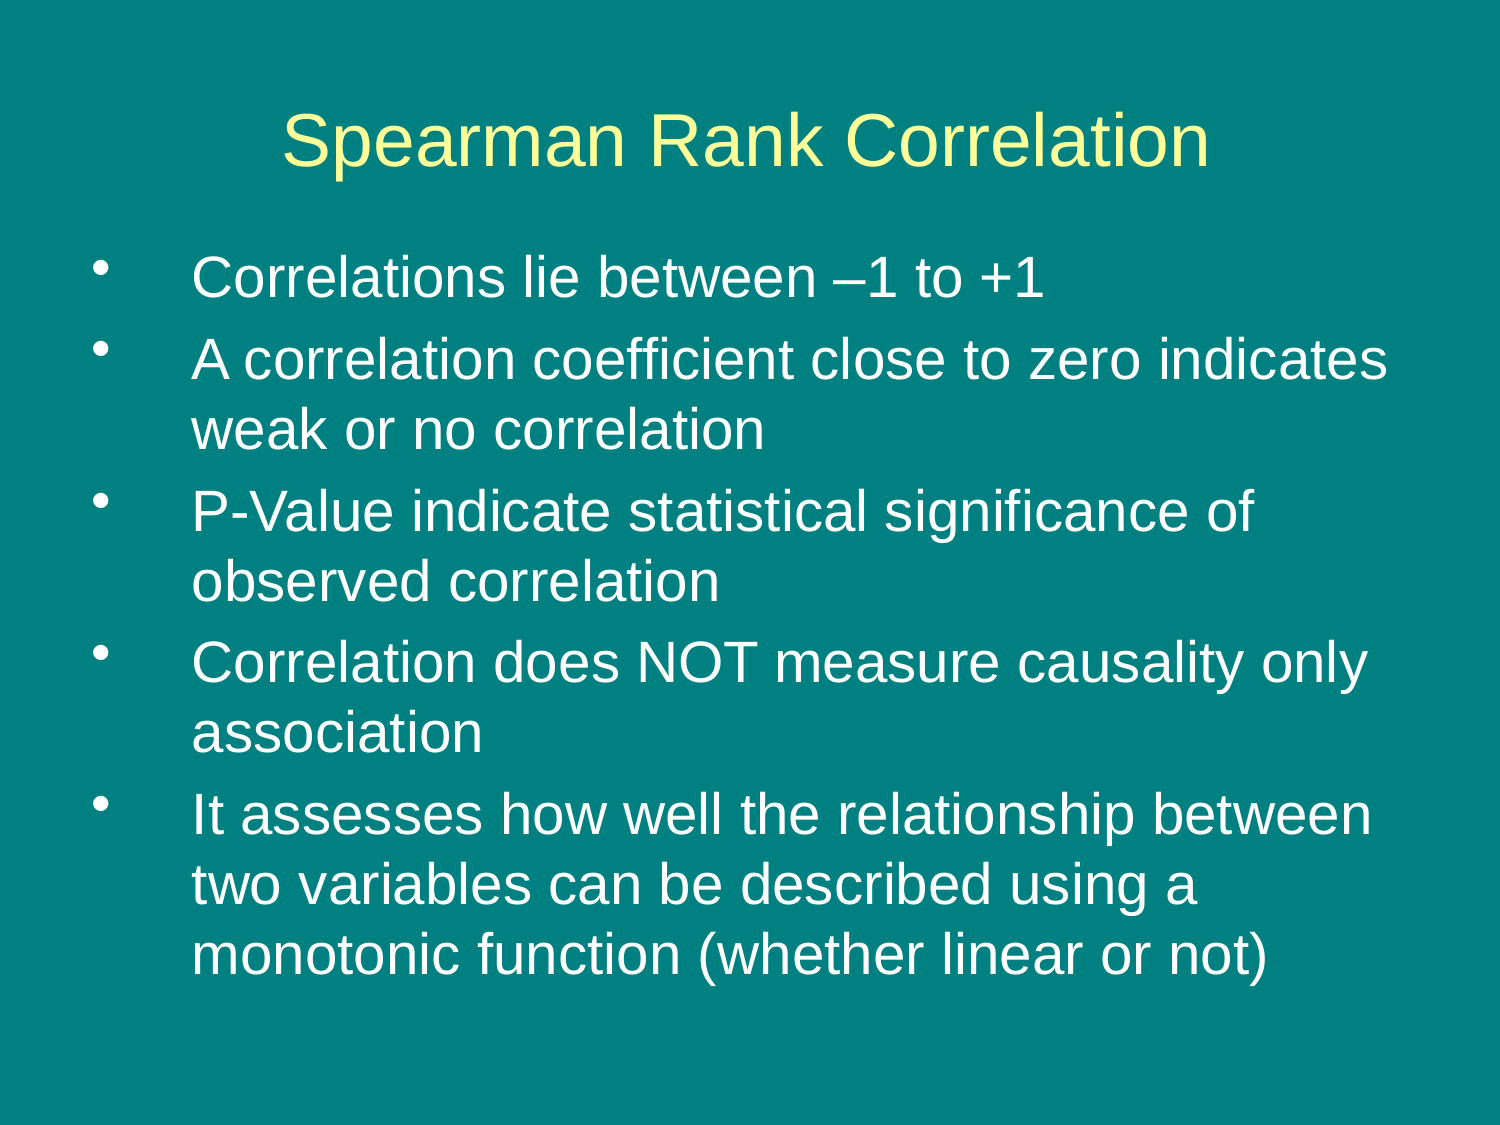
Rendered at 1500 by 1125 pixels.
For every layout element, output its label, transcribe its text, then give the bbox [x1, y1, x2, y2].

title Spearman Rank Correlation [53, 42, 1441, 231]
list Correlations lie between –1 to +1 A correlation coefficient close to zero indicates weak or no correlation P-Value indicate statistical significance of observed correlation Correlation does NOT measure causality only association It assesses how well the relationship between two variables can be described using a monotonic function (whether linear or not) [76, 231, 1413, 1007]
